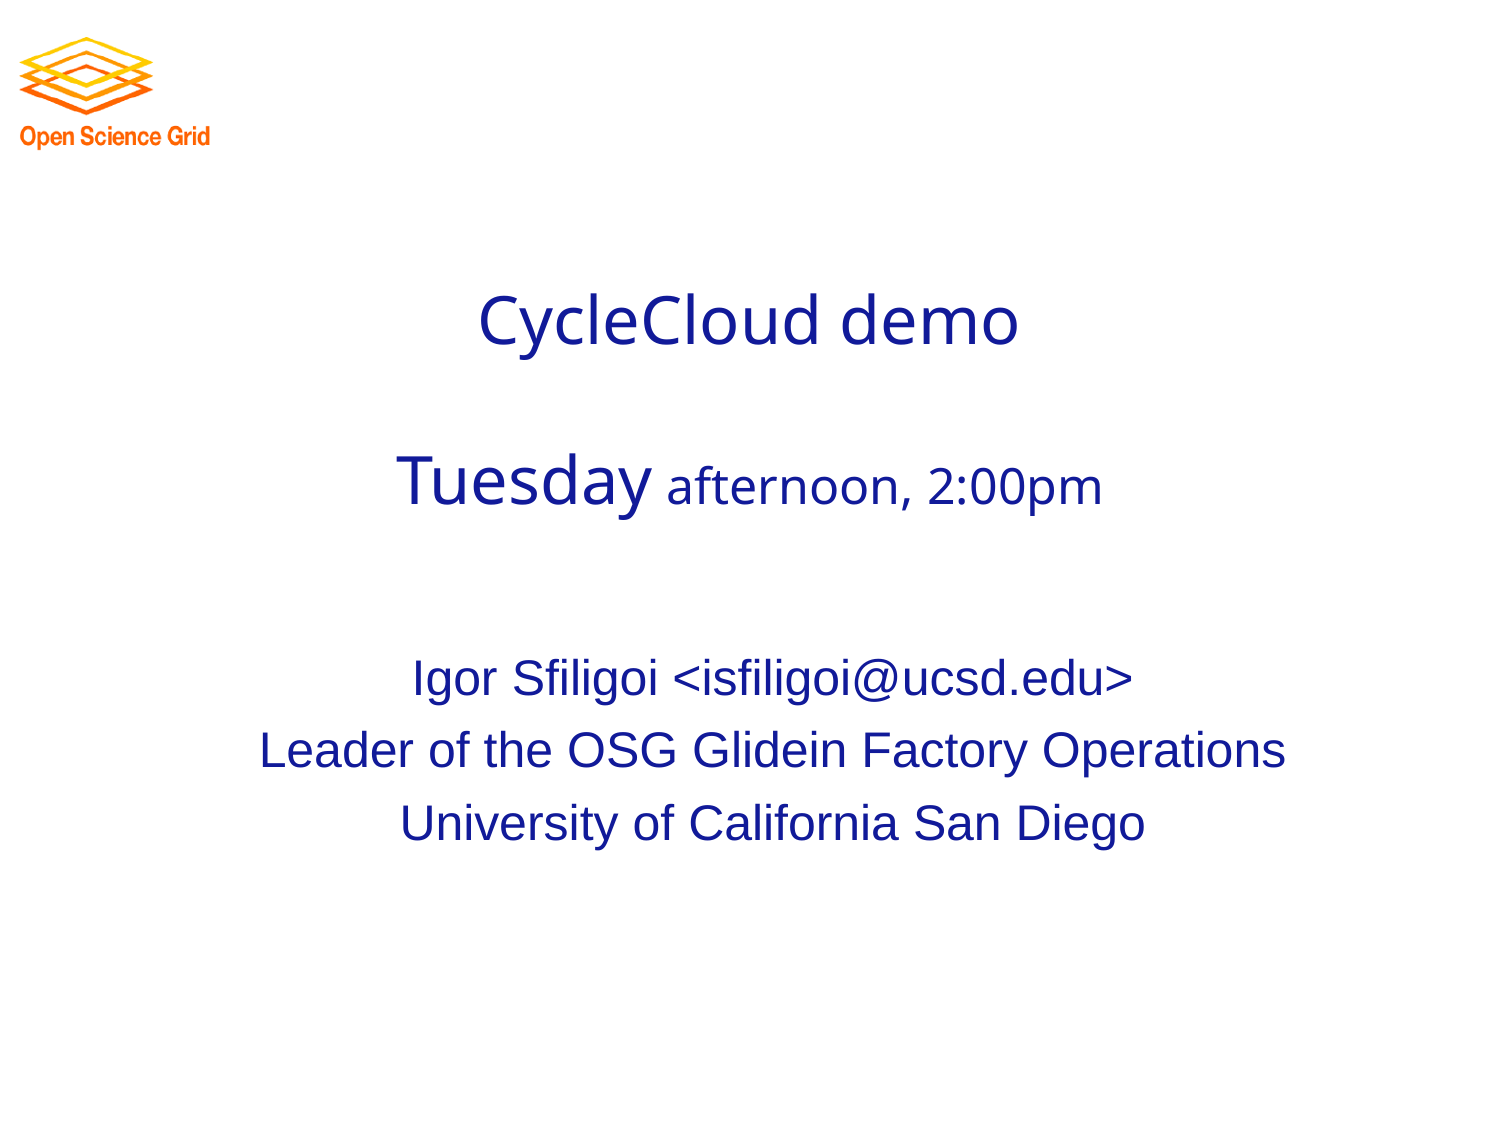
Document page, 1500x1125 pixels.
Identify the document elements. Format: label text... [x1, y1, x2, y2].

picture [0, 14, 229, 167]
title CycleCloud demo Tuesday afternoon, 2:00pm [112, 270, 1388, 526]
text_box Igor Sfiligoi <isfiligoi@ucsd.edu> Leader of the OSG Glidein Factory Operations University of California San Diego [106, 637, 1440, 926]
